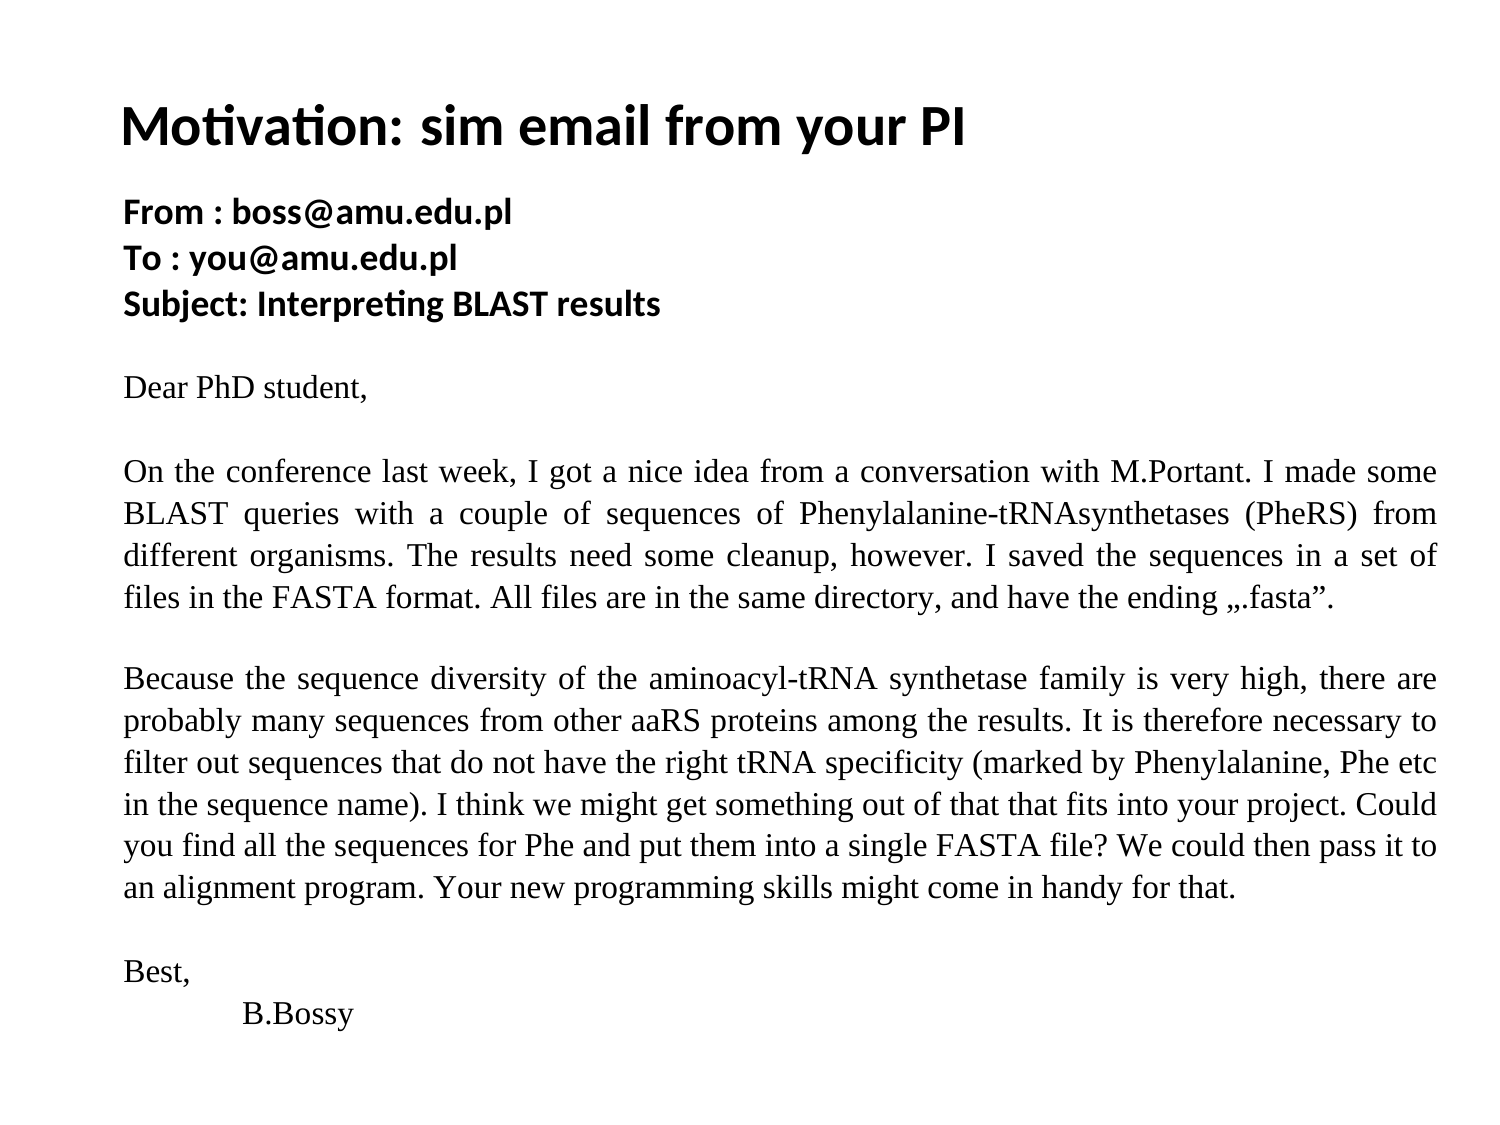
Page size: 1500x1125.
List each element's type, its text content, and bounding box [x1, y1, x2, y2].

text_box Motivation: sim email from your PI [104, 71, 1427, 167]
text_box From : boss@amu.edu.pl To : you@amu.edu.pl Subject: Interpreting BLAST results Dear PhD student, On the conference last week, I got a nice idea from a conversation with M.Portant. I made some BLAST queries with a couple of sequences of Phenylalanine-tRNAsynthetases (PheRS) from different organisms. The results need some cleanup, however. I saved the sequences in a set of files in the FASTA format. All files are in the same directory, and have the ending „.fasta”. Because the sequence diversity of the aminoacyl-tRNA synthetase family is very high, there are probably many sequences from other aaRS proteins among the results. It is therefore necessary to filter out sequences that do not have the right tRNA specificity (marked by Phenylalanine, Phe etc in the sequence name). I think we might get something out of that that fits into your project. Could you find all the sequences for Phe and put them into a single FASTA file? We could then pass it to an alignment program. Your new programming skills might come in handy for that. Best, B.Bossy [108, 179, 1456, 824]
